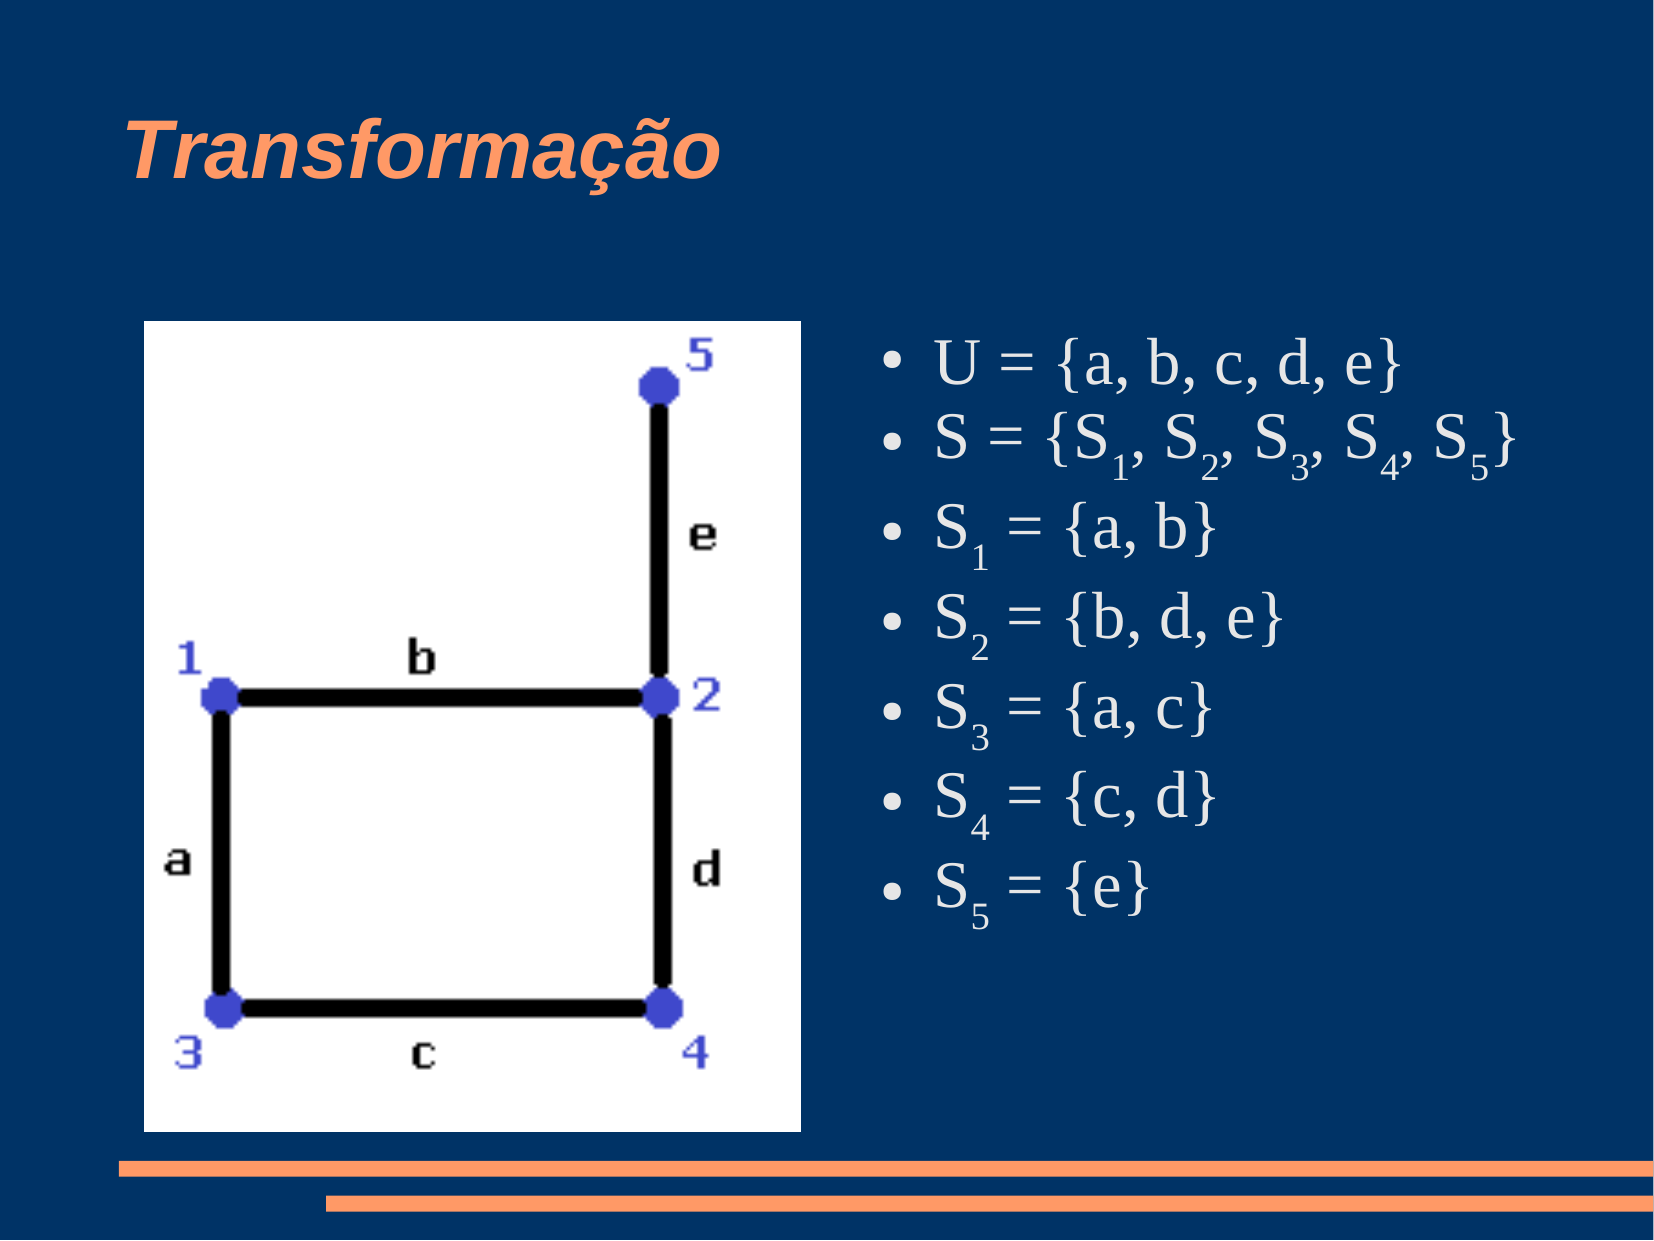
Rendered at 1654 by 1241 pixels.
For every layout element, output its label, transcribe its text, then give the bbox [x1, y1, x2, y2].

picture [144, 321, 801, 1132]
title Transformação [121, 46, 1534, 254]
list U = {a, b, c, d, e} S = {S1, S2, S3, S4, S5} S1 = {a, b} S2 = {b, d, e} S3 = {a, c} S4 = {c, d} S5 = {e} [862, 324, 1565, 1135]
